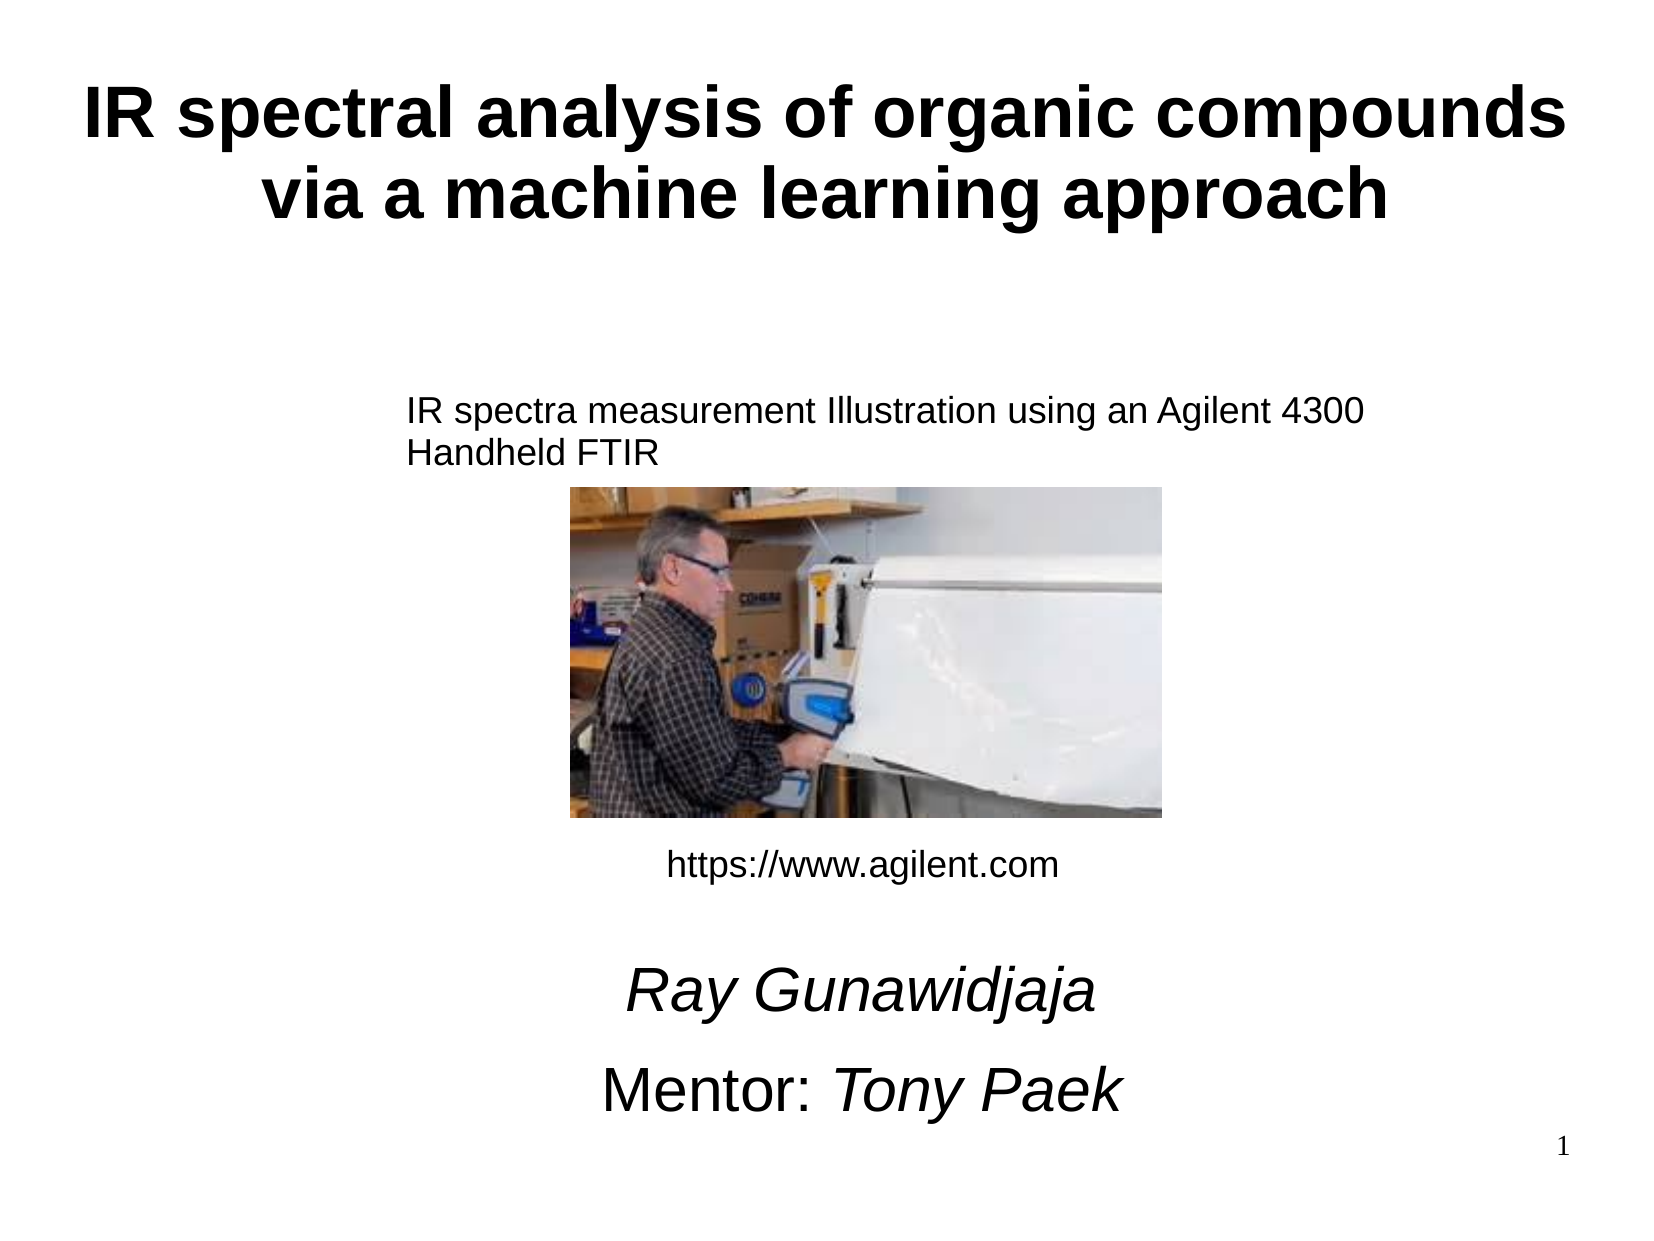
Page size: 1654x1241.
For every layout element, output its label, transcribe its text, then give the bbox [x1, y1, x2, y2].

title IR spectral analysis of organic compounds via a machine learning approach [82, 49, 1571, 257]
text_box https://www.agilent.com [651, 835, 1075, 893]
text_box IR spectra measurement Illustration using an Agilent 4300 Handheld FTIR [391, 382, 1391, 482]
list Ray Gunawidjaja Mentor: Tony Paek [82, 955, 1571, 1145]
picture [570, 487, 1162, 818]
